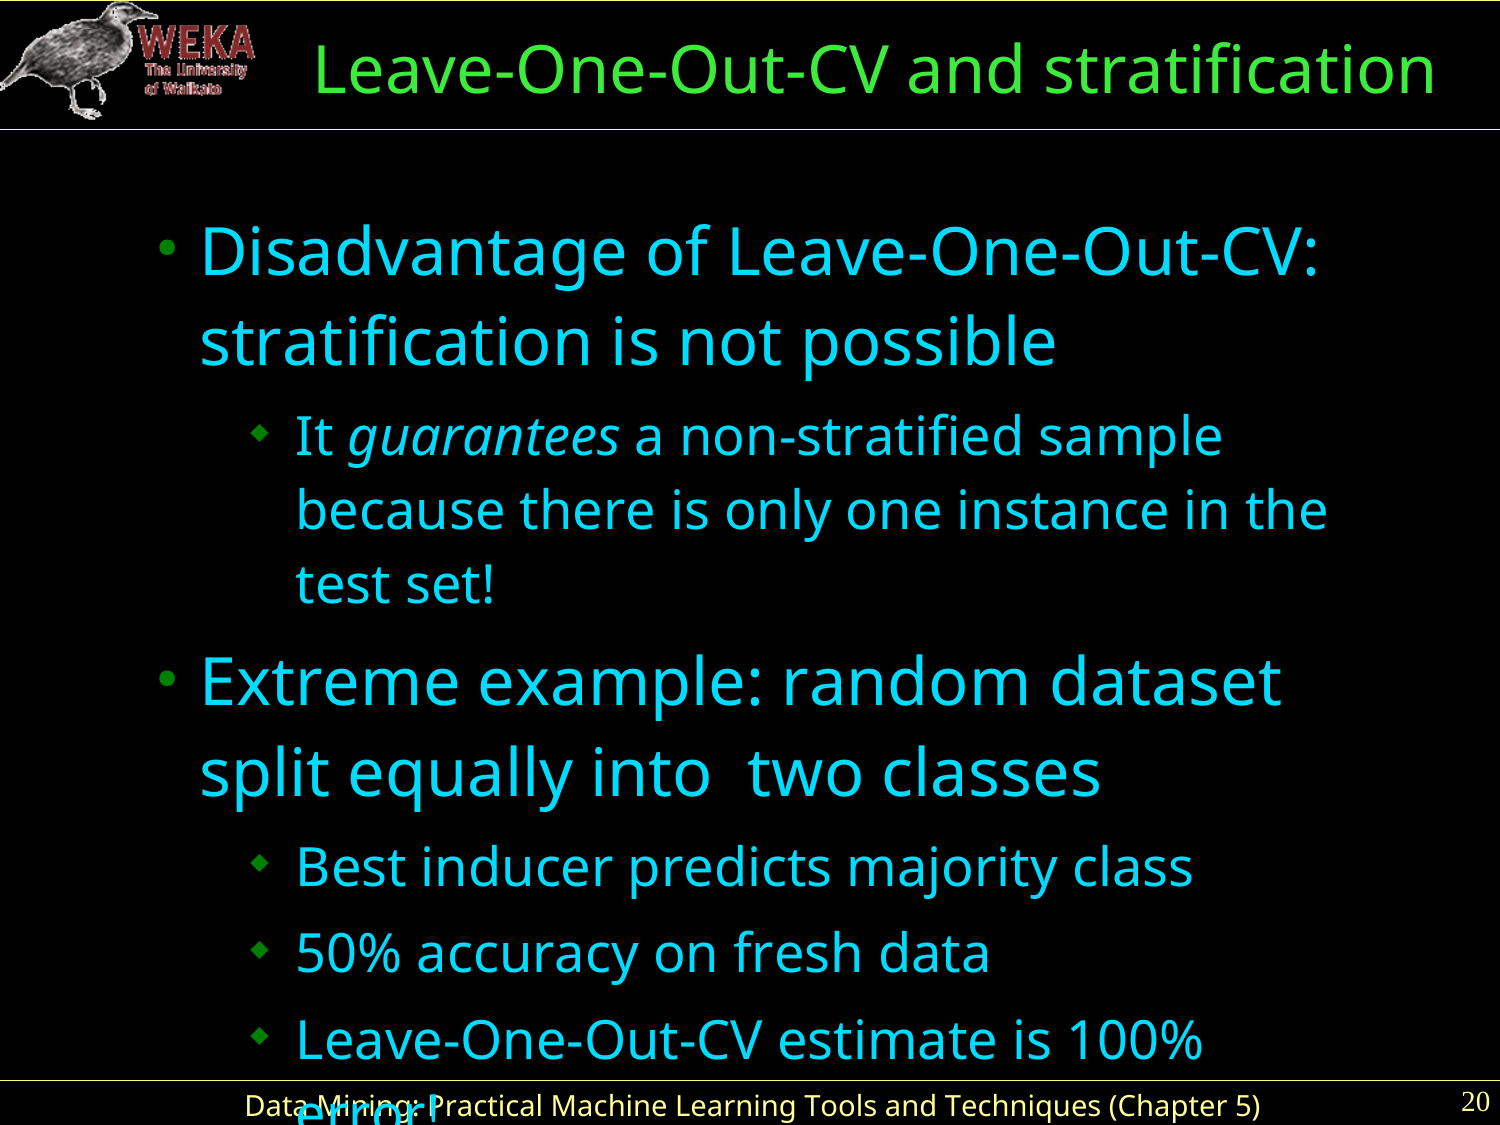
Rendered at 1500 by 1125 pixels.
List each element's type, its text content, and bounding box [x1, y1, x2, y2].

text_box Disadvantage of Leave-One-Out-CV: stratification is not possible It guarantees a non-stratified sample because there is only one instance in the test set! Extreme example: random dataset split equally into two classes Best inducer predicts majority class 50% accuracy on fresh data Leave-One-Out-CV estimate is 100% error! [141, 196, 1380, 1125]
title Leave-One-Out-CV and stratification [297, 0, 1500, 148]
picture [0, 1, 266, 129]
